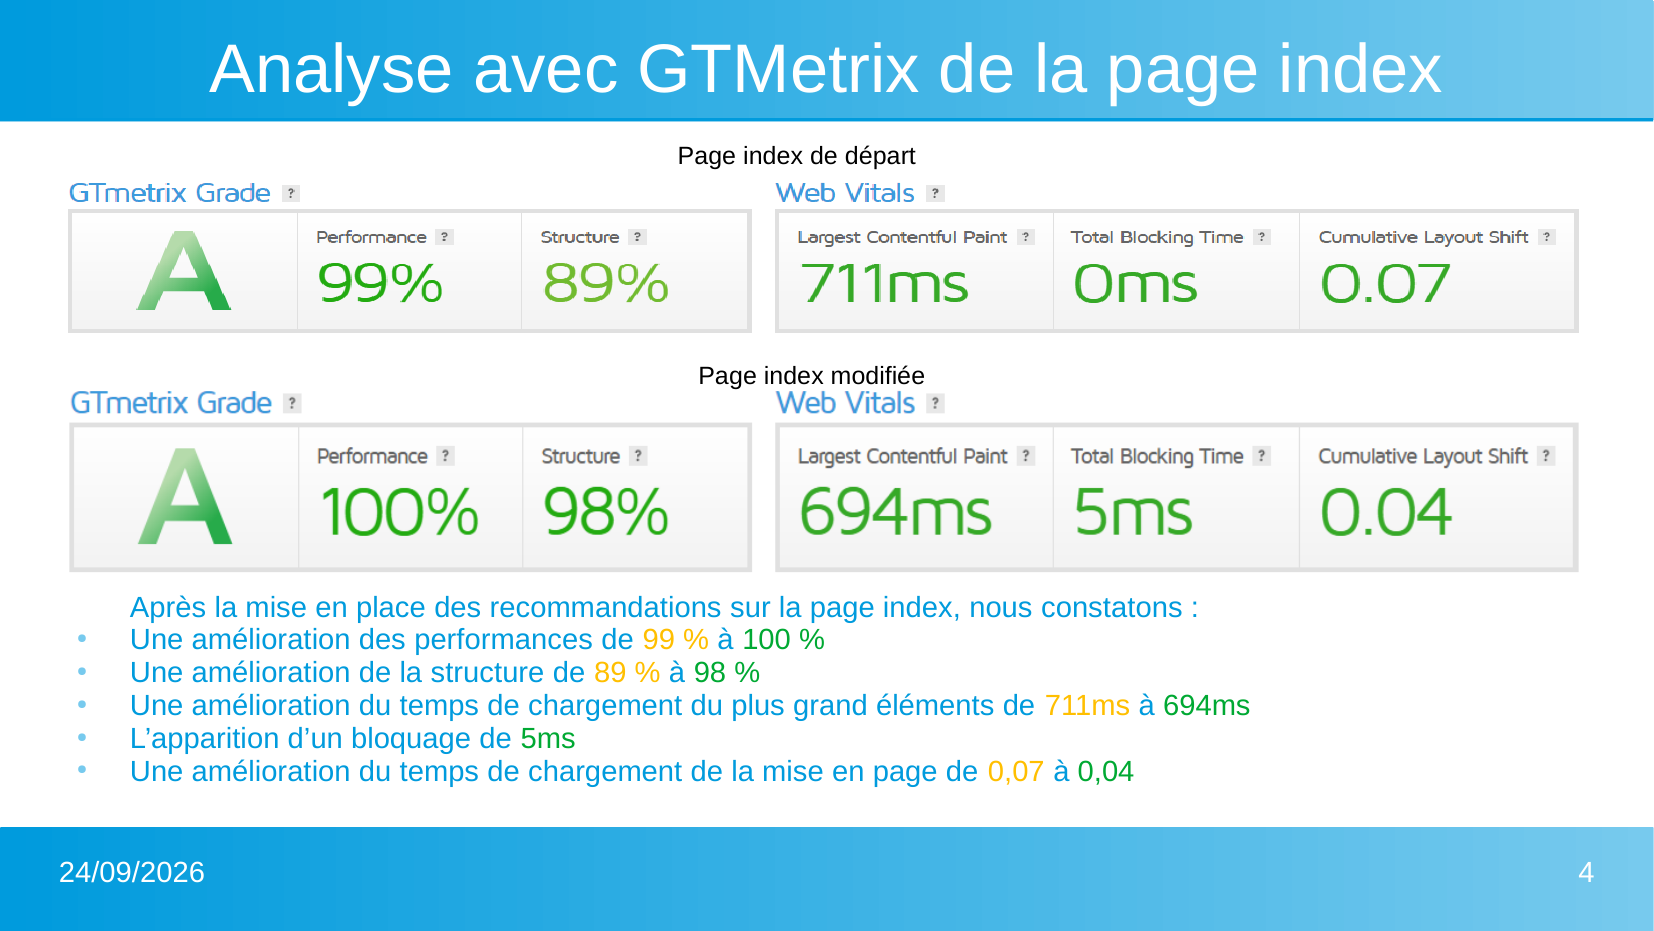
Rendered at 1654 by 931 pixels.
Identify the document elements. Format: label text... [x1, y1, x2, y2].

picture [59, 177, 1595, 355]
title Analyse avec GTMetrix de la page index [59, 29, 1595, 108]
text_box Page index de départ [649, 134, 945, 178]
text_box Page index modifiée [649, 354, 975, 398]
list Après la mise en place des recommandations sur la page index, nous constatons : Une amélioration des performances de 99 % à 100 % Une amélioration de la structure de 89 % à 98 % Une amélioration du temps de chargement du plus grand éléments de 711ms à 694ms L’apparition d’un bloquage de 5ms Une amélioration du temps de chargement de la mise en page de 0,07 à 0,04 [59, 590, 1595, 827]
picture [59, 383, 1595, 590]
